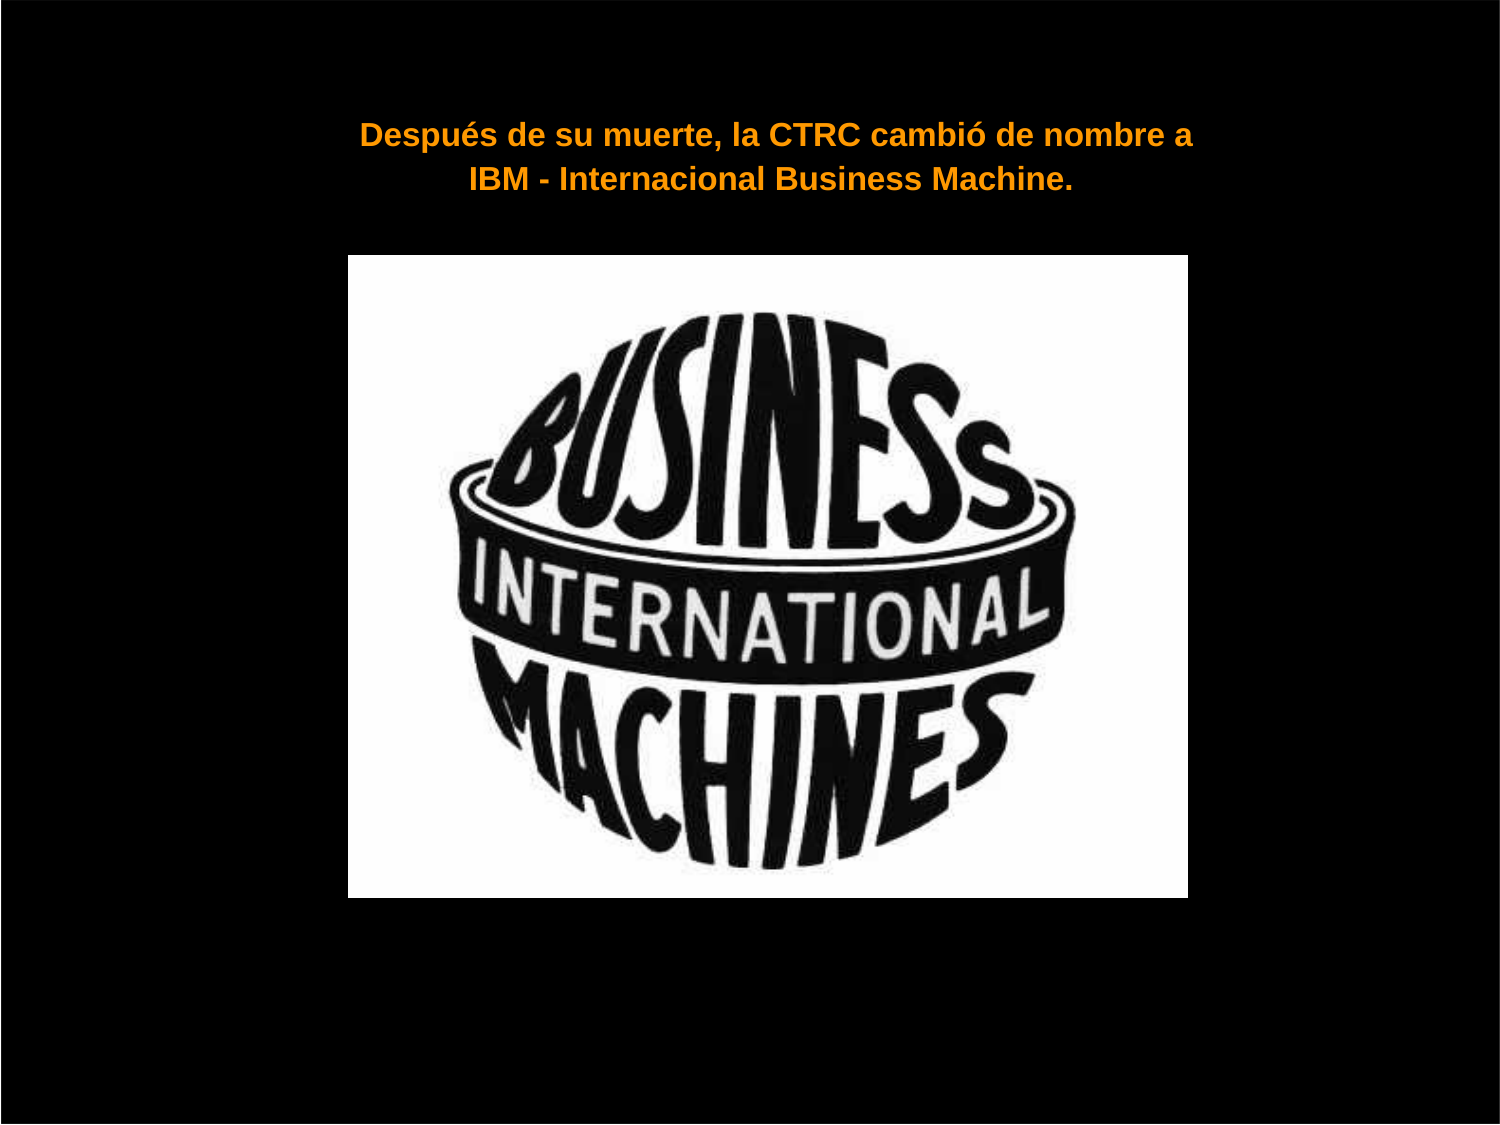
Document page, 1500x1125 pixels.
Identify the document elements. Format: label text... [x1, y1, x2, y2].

picture [0, 0, 1500, 1125]
text_box Después de su muerte, la CTRC cambió de nombre a IBM - Internacional Business Machine. [328, 105, 1226, 206]
